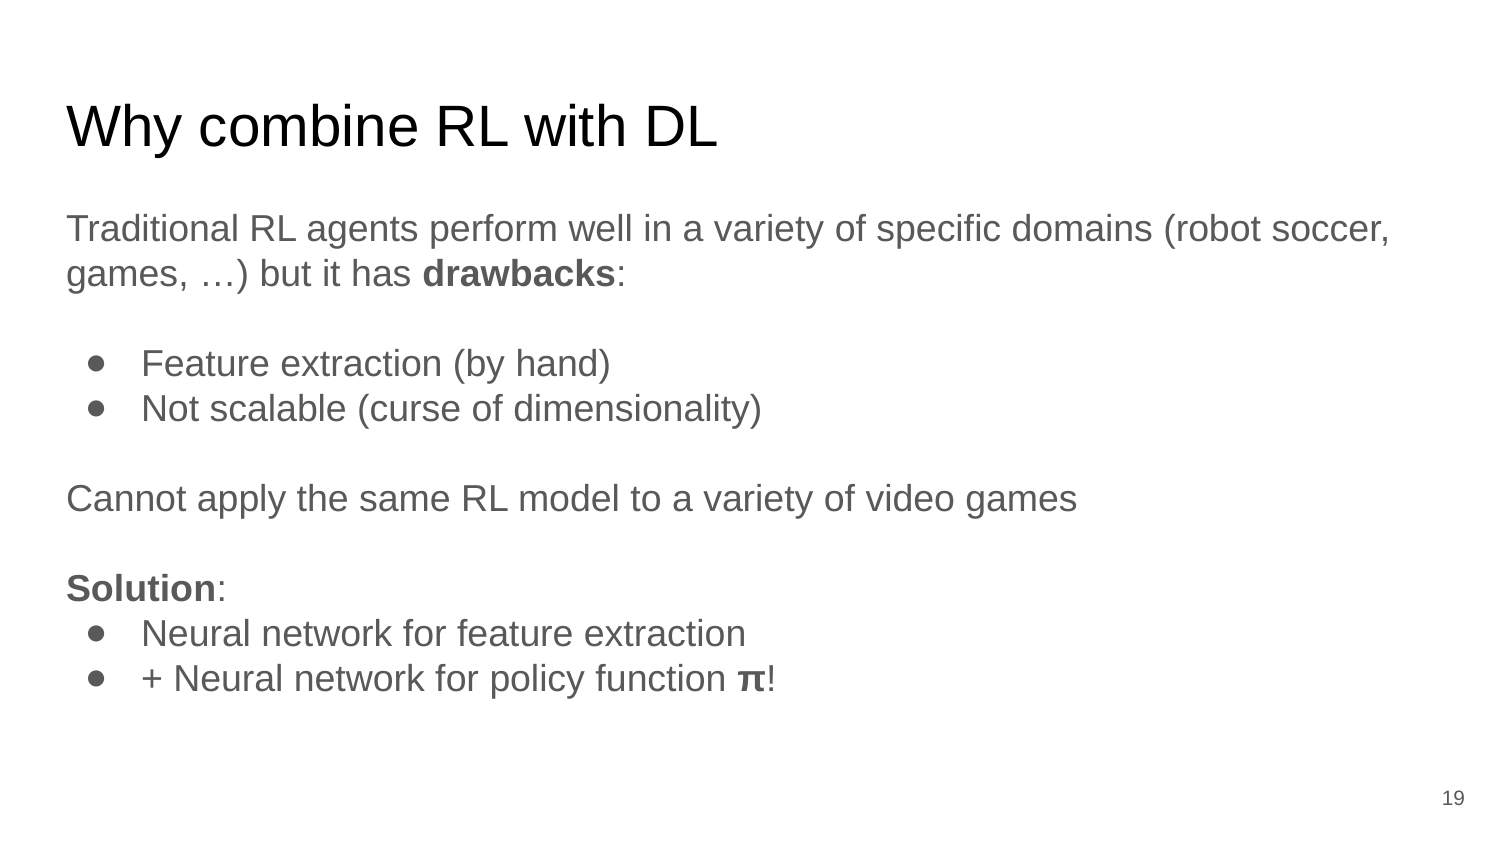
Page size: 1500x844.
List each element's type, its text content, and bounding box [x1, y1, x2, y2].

title Why combine RL with DL [51, 72, 1449, 167]
list Traditional RL agents perform well in a variety of specific domains (robot soccer, games, …) but it has drawbacks: Feature extraction (by hand) Not scalable (curse of dimensionality) Cannot apply the same RL model to a variety of video games Solution: Neural network for feature extraction + Neural network for policy function π! [51, 189, 1449, 750]
slide_number <number> [1389, 764, 1480, 830]
